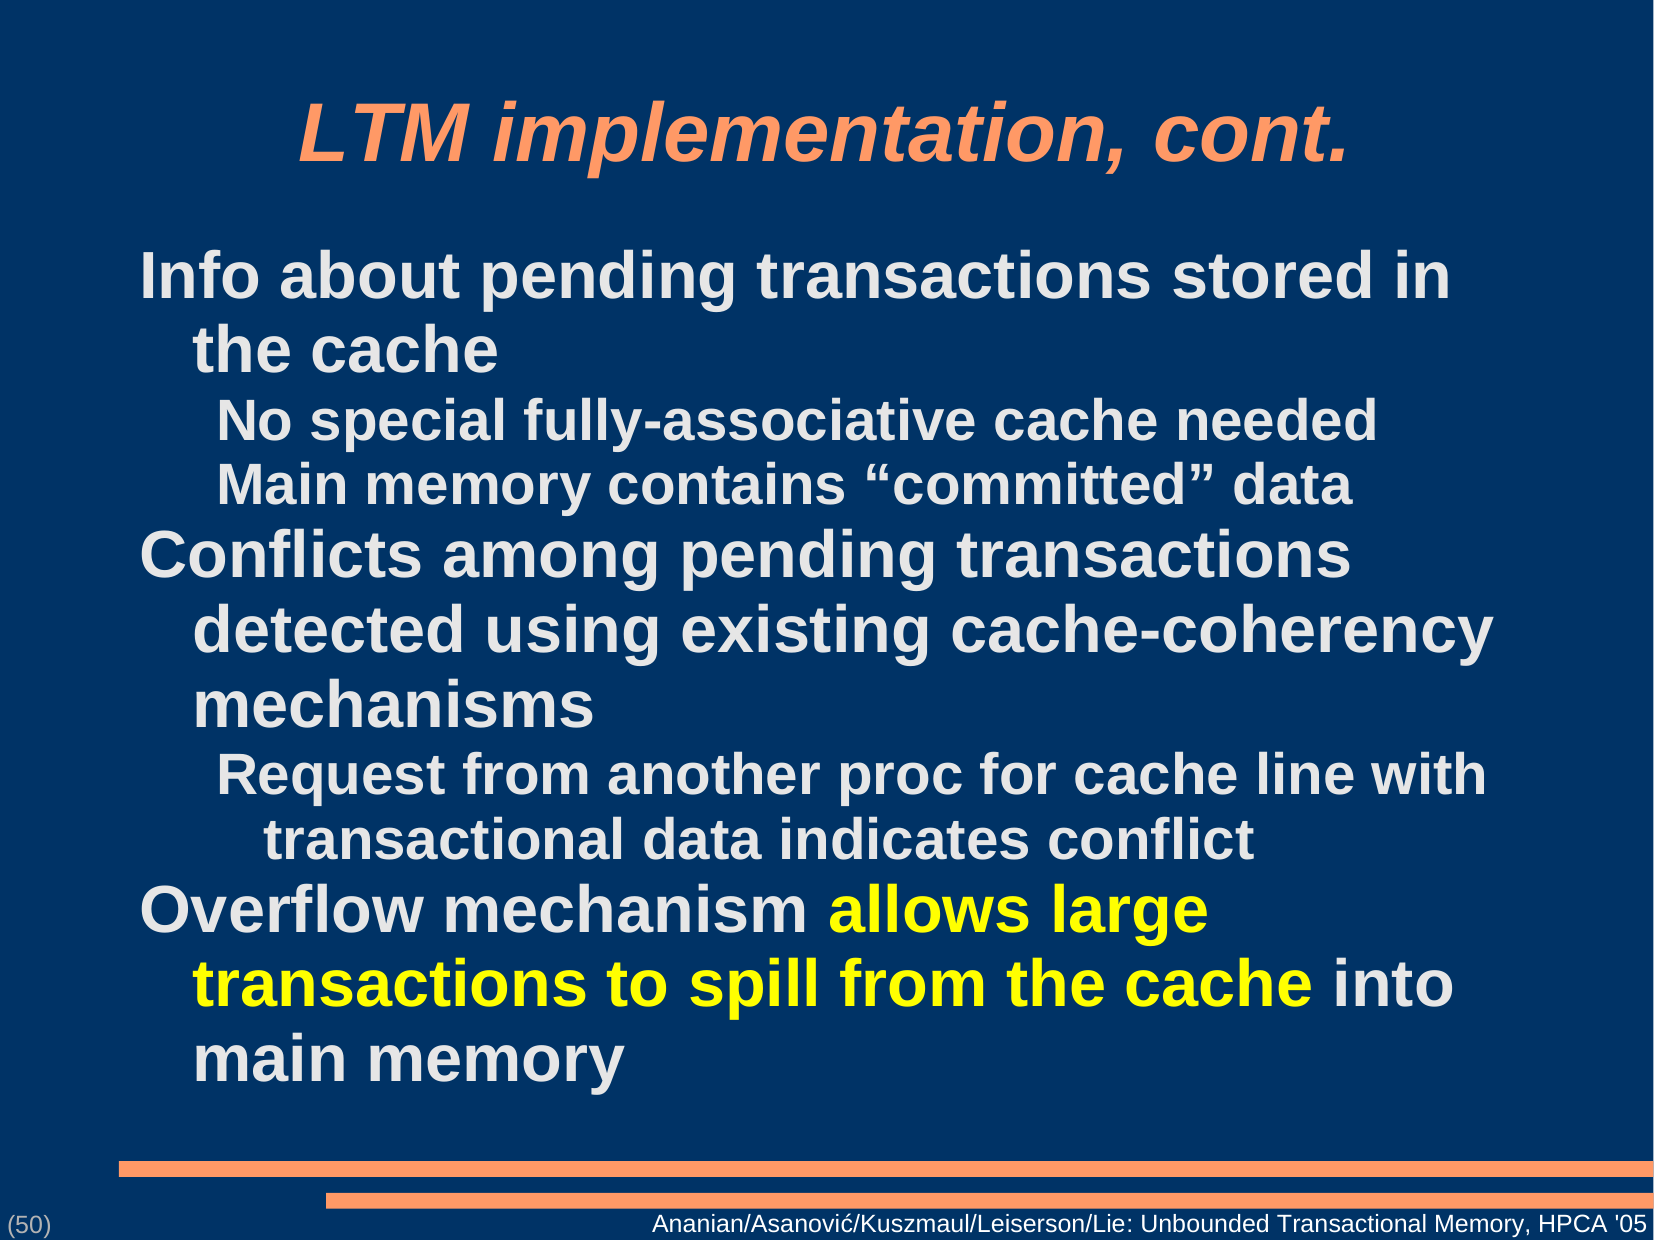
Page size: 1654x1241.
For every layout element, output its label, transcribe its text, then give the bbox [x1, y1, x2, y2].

list Info about pending transactions stored in the cache No special fully-associative cache needed Main memory contains “committed” data Conflicts among pending transactions detected using existing cache-coherency mechanisms Request from another proc for cache line with transactional data indicates conflict Overflow mechanism allows large transactions to spill from the cache into main memory [121, 237, 1561, 1132]
title LTM implementation, cont. [51, 28, 1600, 236]
